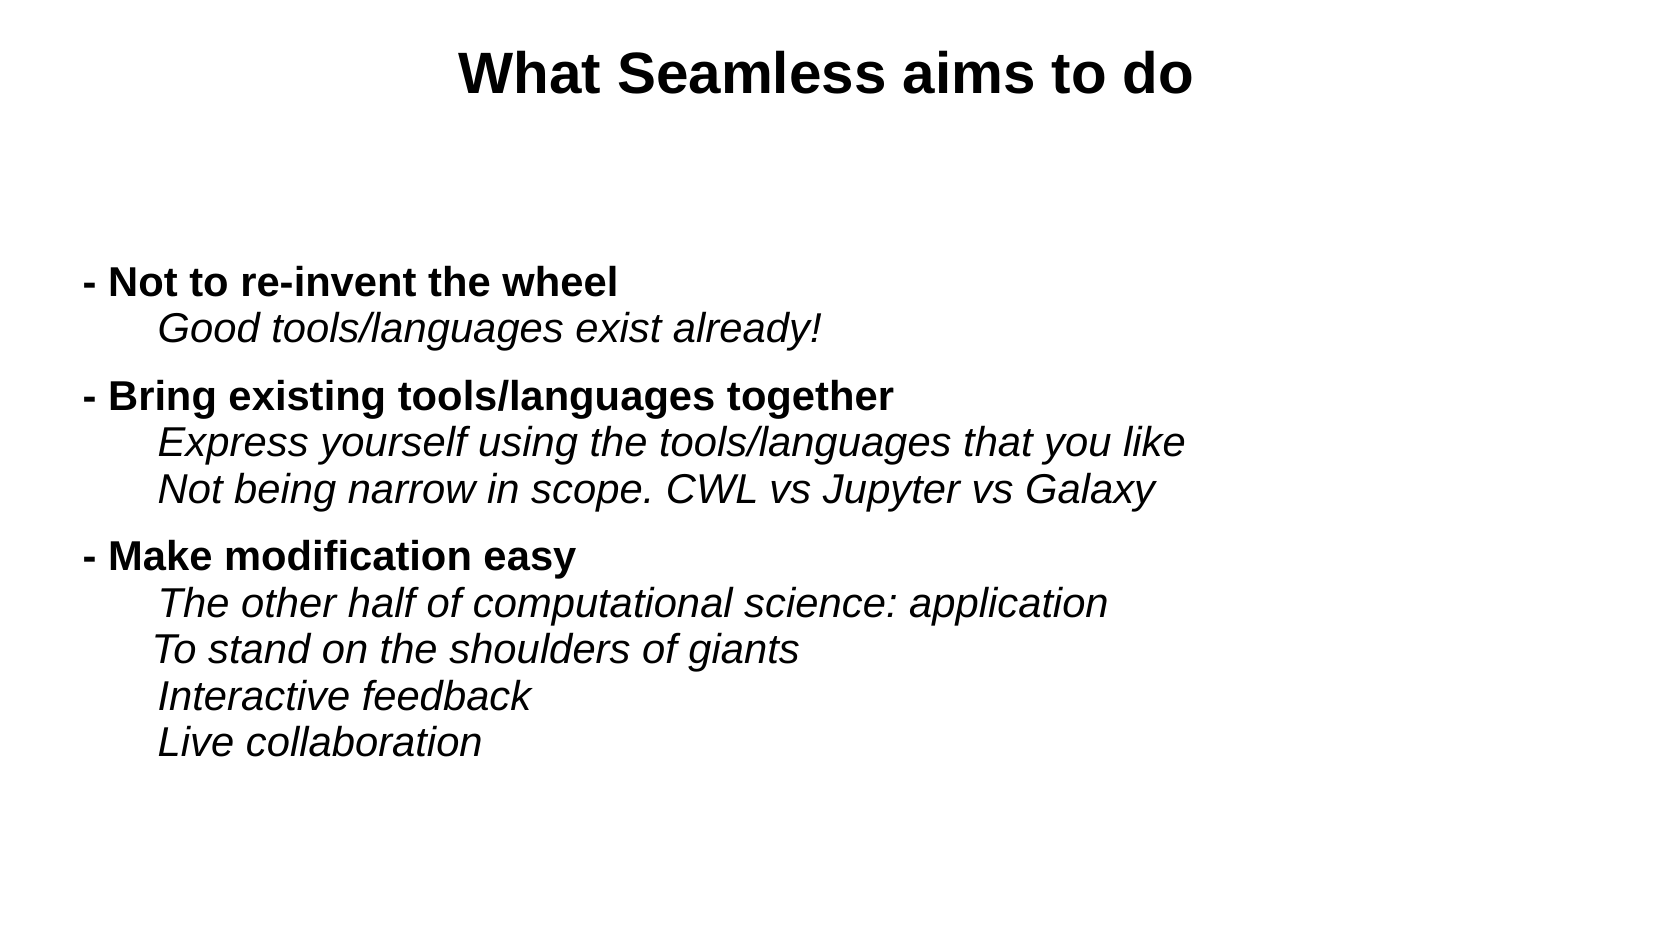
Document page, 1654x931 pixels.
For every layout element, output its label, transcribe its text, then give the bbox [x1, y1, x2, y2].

title What Seamless aims to do [82, 0, 1571, 130]
subtitle - Not to re-invent the wheel Good tools/languages exist already! - Bring existing tools/languages together Express yourself using the tools/languages that you like Not being narrow in scope. CWL vs Jupyter vs Galaxy - Make modification easy The other half of computational science: application To stand on the shoulders of giants Interactive feedback Live collaboration [82, 130, 1571, 914]
